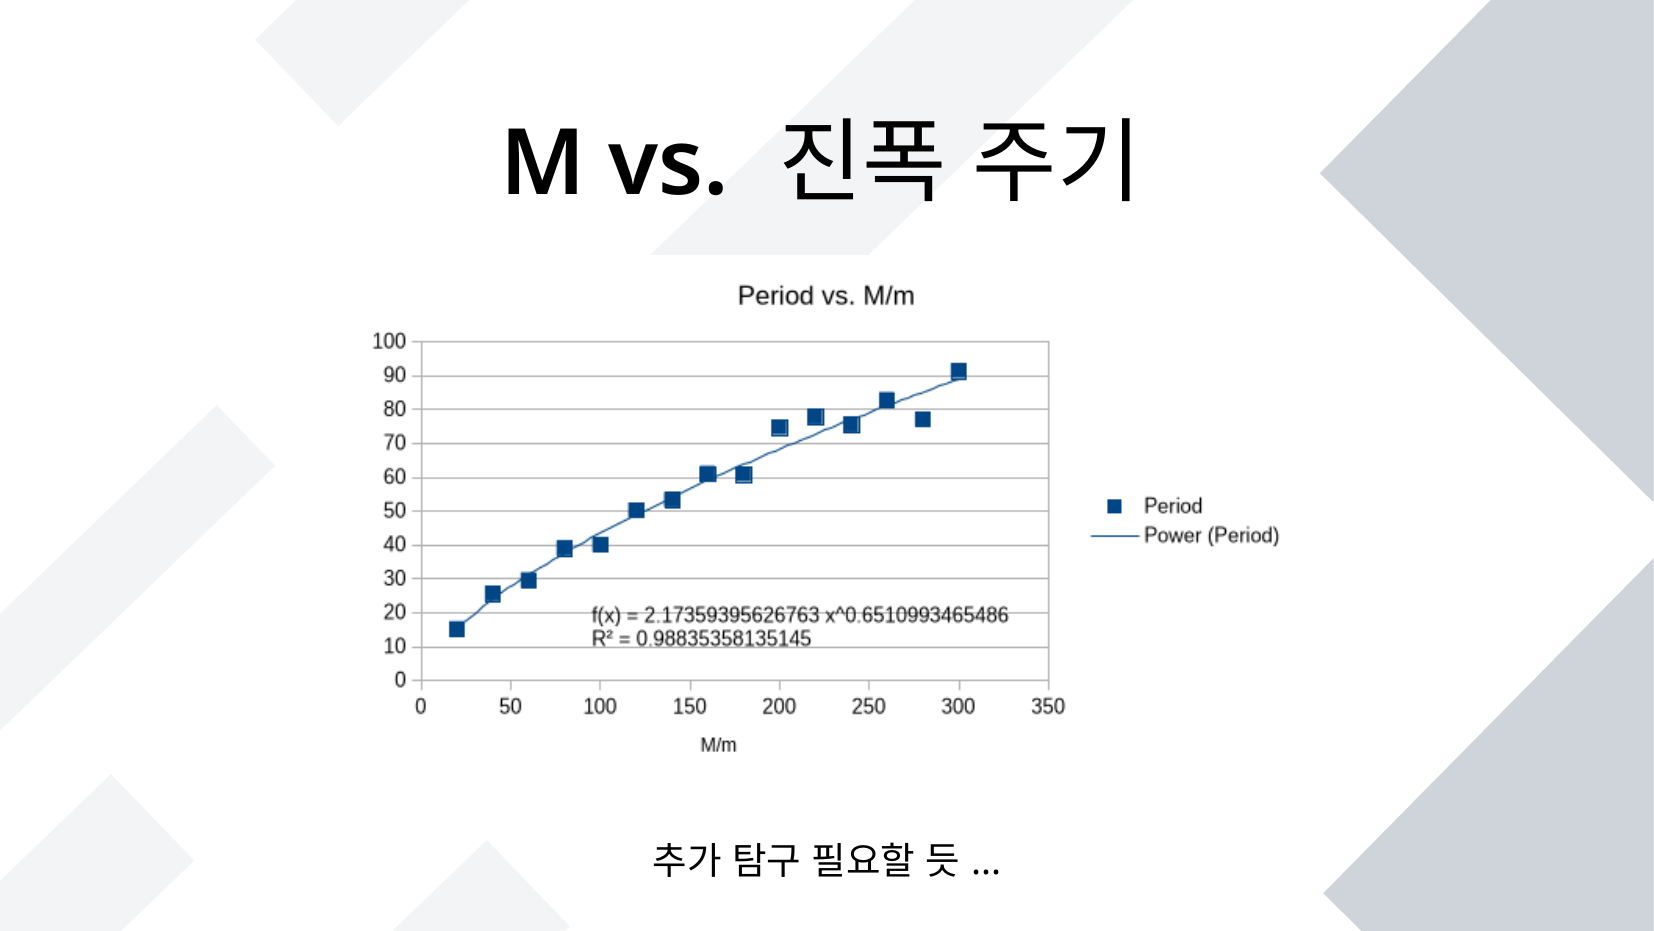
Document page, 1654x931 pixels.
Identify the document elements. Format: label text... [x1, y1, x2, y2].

title M vs. 진폭 주기 [76, 76, 1565, 233]
text_box 추가 탐구 필요할 듯... [383, 823, 1271, 886]
picture [354, 255, 1300, 788]
